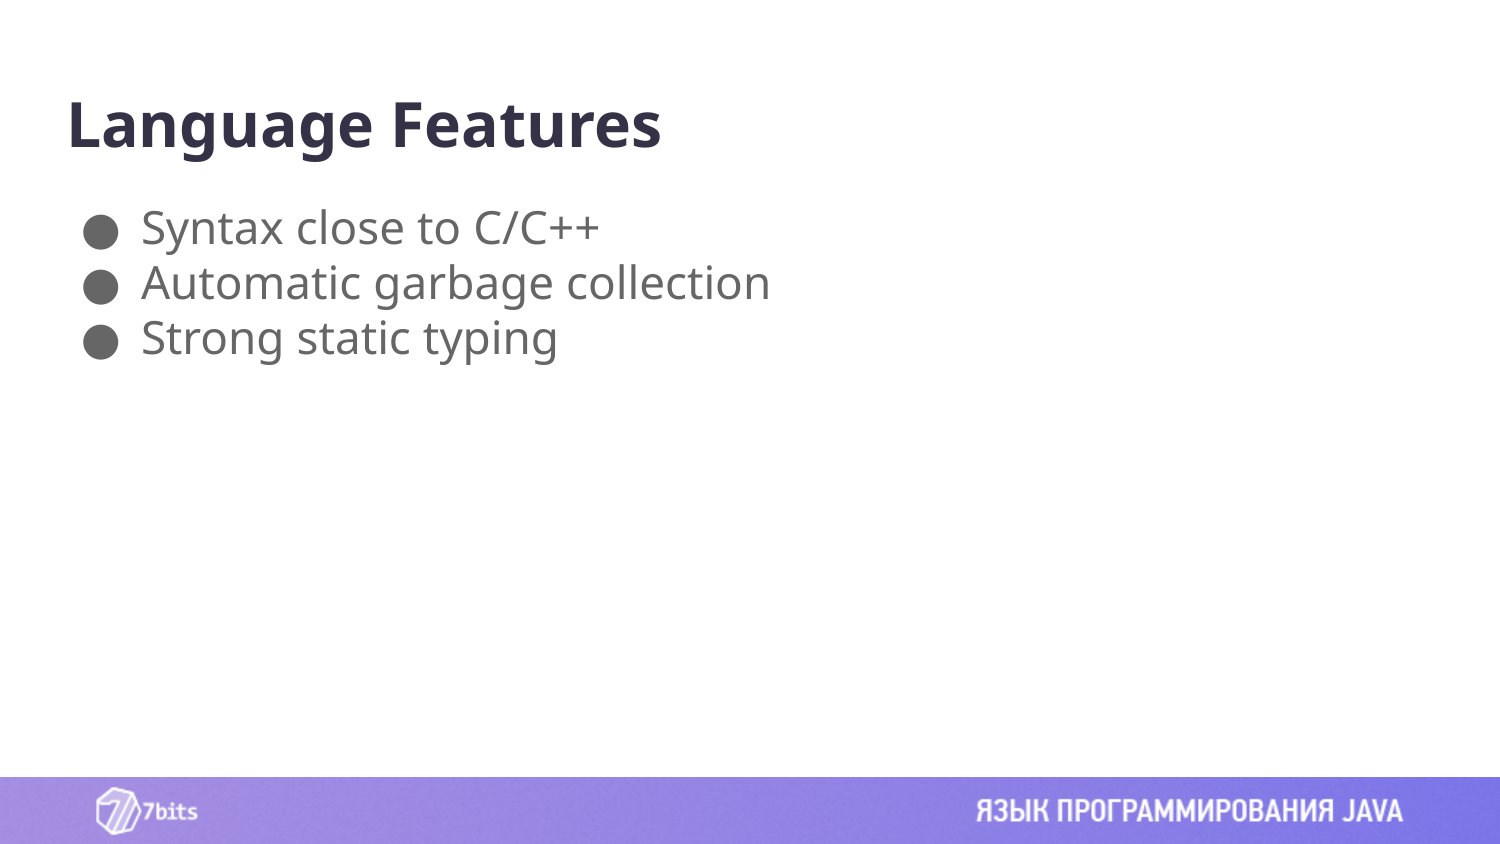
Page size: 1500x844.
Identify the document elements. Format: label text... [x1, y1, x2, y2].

title Language Features [51, 69, 1449, 164]
picture [0, 777, 1500, 844]
list Syntax close to C/C++ Automatic garbage collection Strong static typing [51, 184, 1449, 745]
